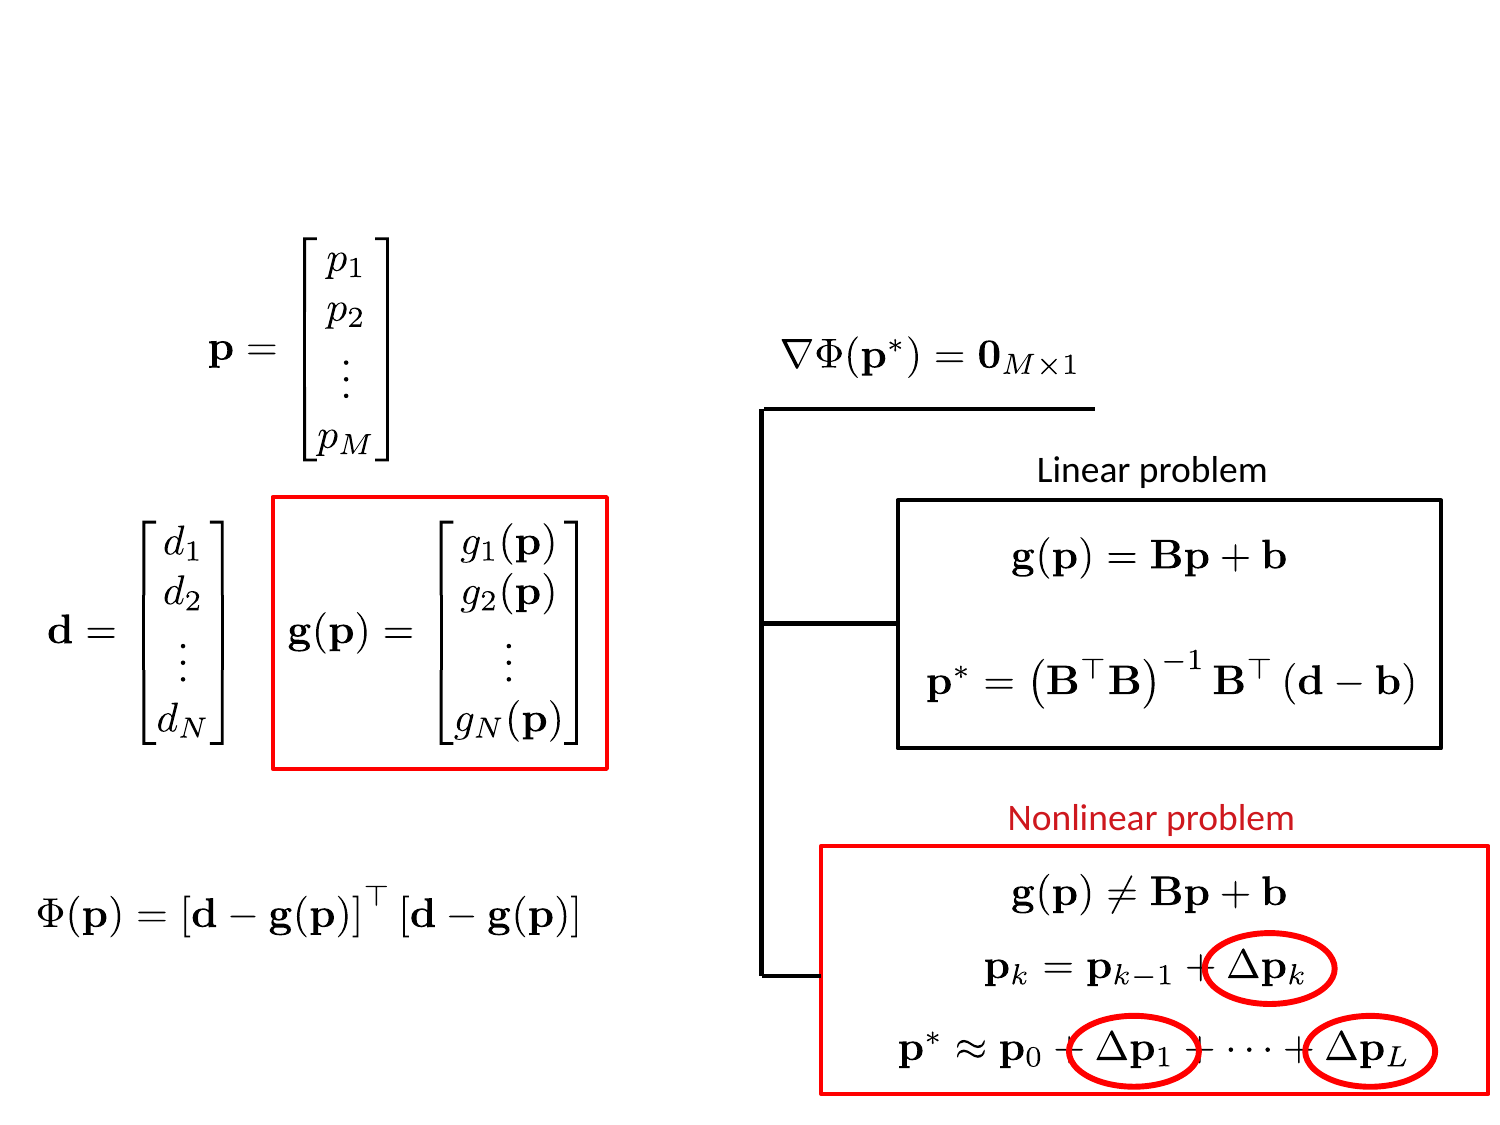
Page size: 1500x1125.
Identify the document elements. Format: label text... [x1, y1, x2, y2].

text_box Nonlinear problem [820, 785, 1483, 846]
text_box [1010, 873, 1288, 916]
text_box [779, 336, 1079, 378]
text_box [897, 1031, 1075, 1069]
text_box [983, 949, 1210, 988]
text_box [287, 520, 592, 745]
text_box [35, 885, 582, 938]
text_box [46, 520, 238, 745]
text_box [207, 237, 403, 462]
text_box [1073, 1030, 1195, 1069]
text_box [925, 649, 1418, 709]
text_box [1010, 537, 1288, 579]
text_box Linear problem [954, 437, 1351, 498]
text_box [1309, 1030, 1409, 1069]
text_box [1208, 948, 1306, 988]
text_box [1193, 1031, 1311, 1069]
